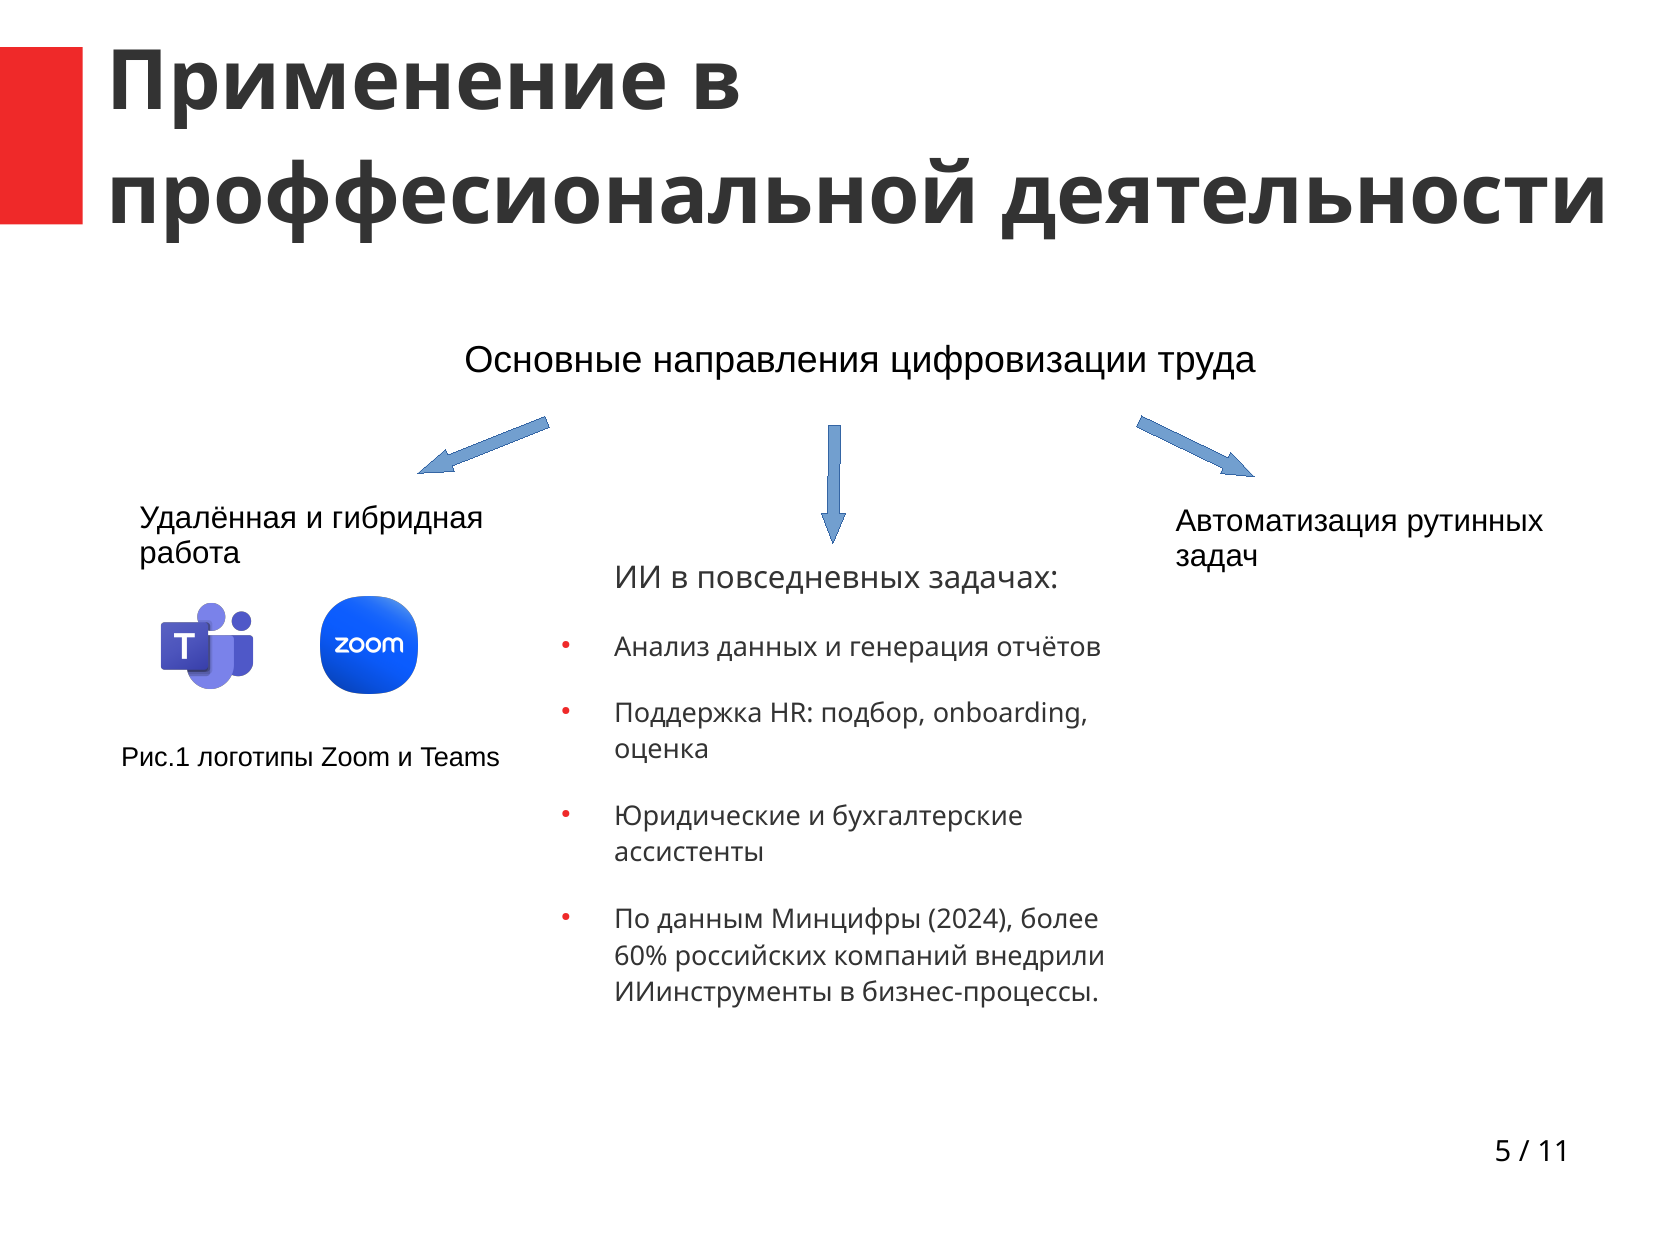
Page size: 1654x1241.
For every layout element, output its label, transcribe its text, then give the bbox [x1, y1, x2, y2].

list ИИ в повседневных задачах: Анализ данных и генерация отчётов Поддержка HR: подбор, onboarding, оценка Юридические и бухгалтерские ассистенты По данным Минцифры (2024), более 60% российских компаний внедрили ИИинструменты в бизнес-процессы. [543, 555, 1123, 1241]
text_box [417, 416, 550, 474]
picture [320, 596, 418, 694]
title Применение в проффесиональной деятельности [106, 0, 1630, 310]
text_box Основные направления цифровизации труда [449, 330, 1272, 388]
text_box [1136, 415, 1255, 477]
picture [129, 602, 285, 690]
text_box Рис.1 логотипы Zoom и Teams [106, 734, 515, 781]
text_box Удалённая и гибридная работа [124, 492, 500, 577]
text_box Автоматизация рутинных задач [1160, 496, 1560, 581]
text_box [821, 425, 846, 544]
